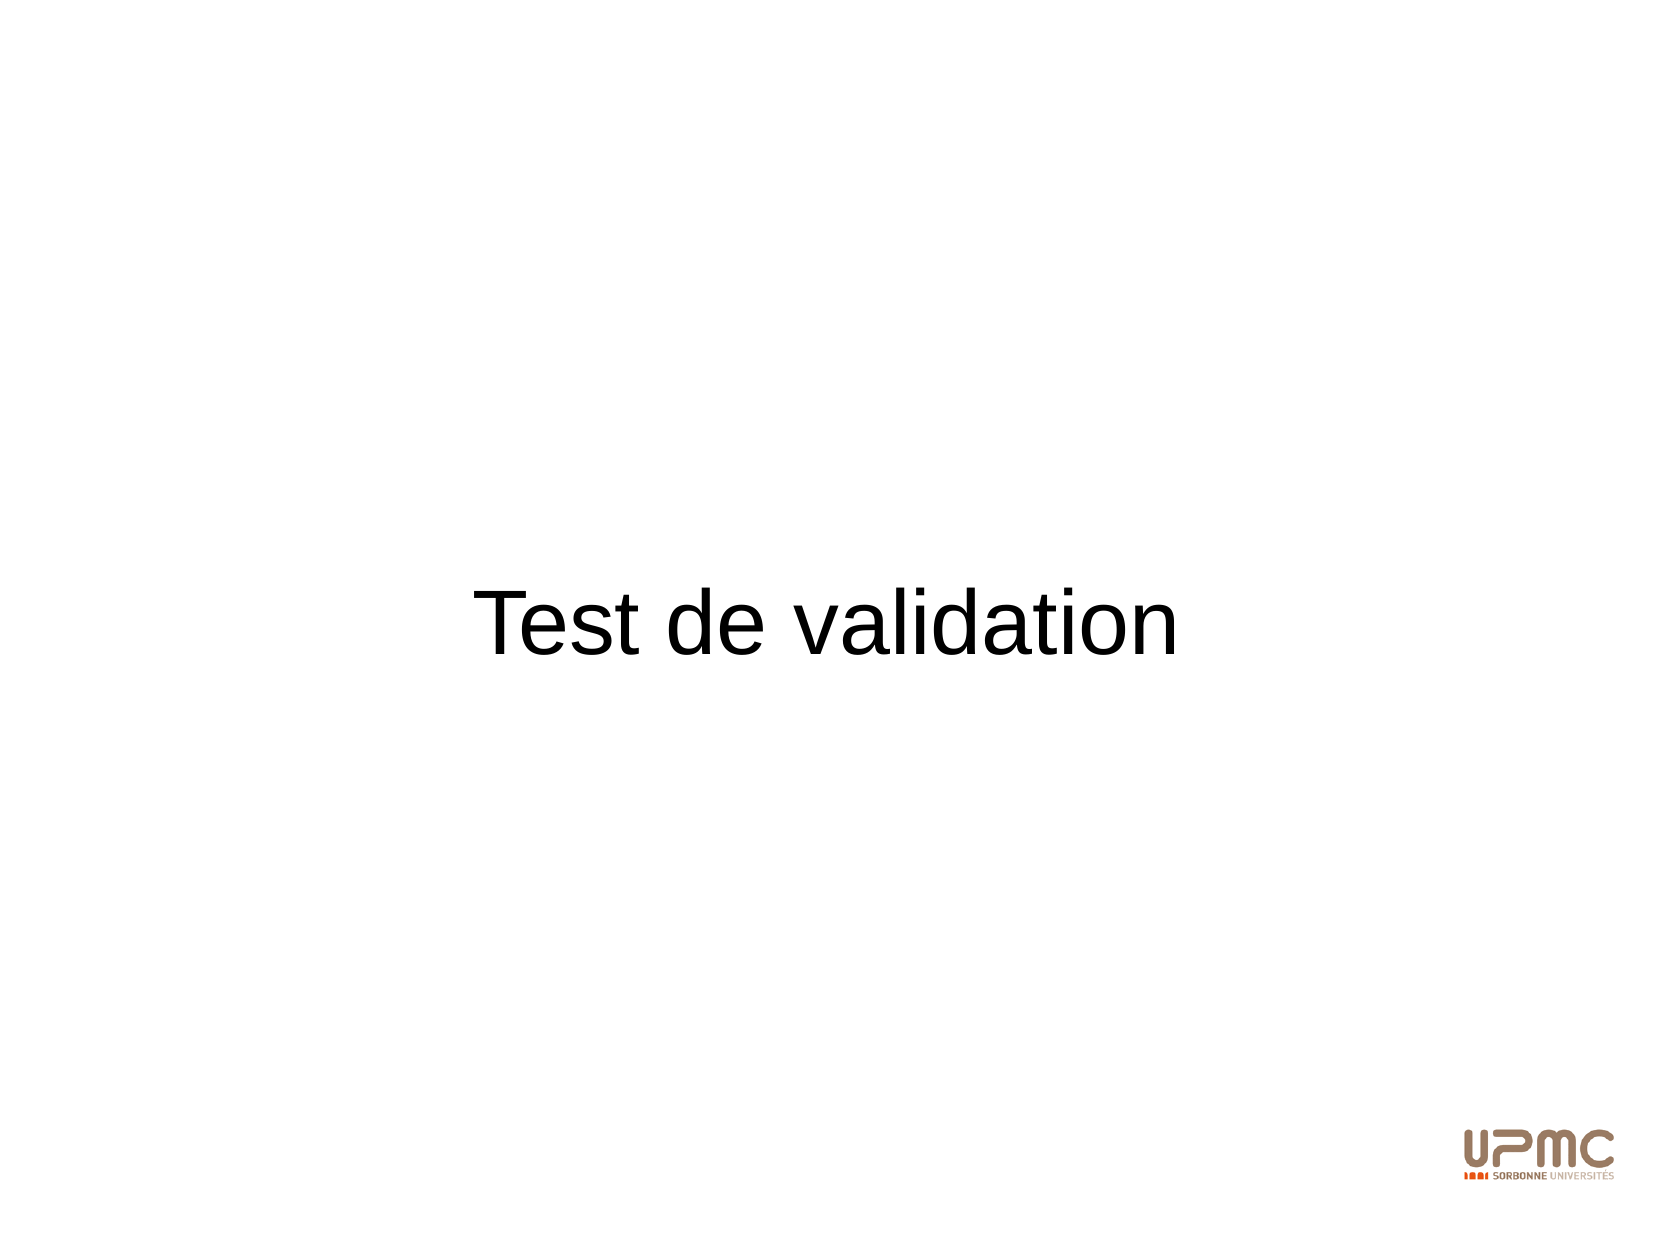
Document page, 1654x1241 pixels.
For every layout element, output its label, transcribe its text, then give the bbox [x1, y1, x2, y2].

picture [1464, 1104, 1614, 1205]
title Test de validation [82, 519, 1571, 727]
